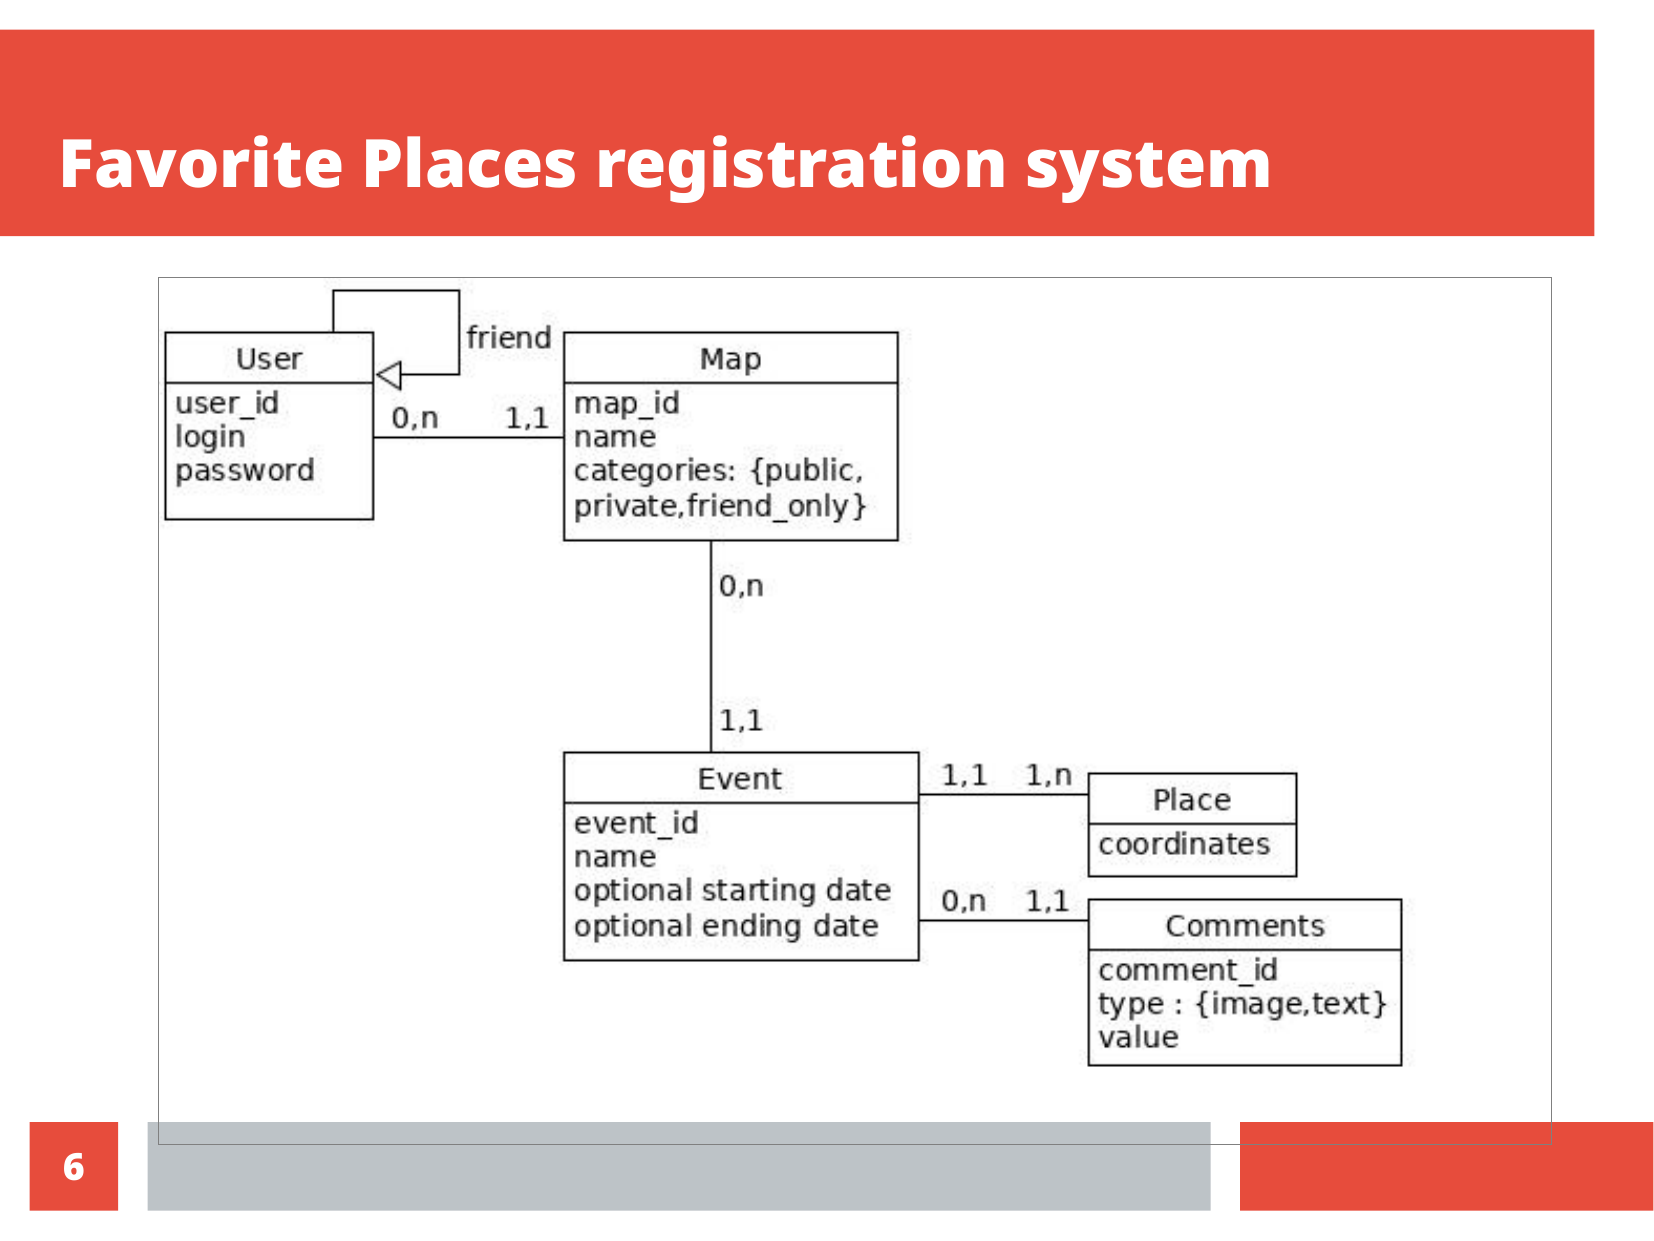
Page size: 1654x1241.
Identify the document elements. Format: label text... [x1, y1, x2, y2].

title Favorite Places registration system [59, 59, 1595, 207]
picture [158, 277, 1552, 1145]
